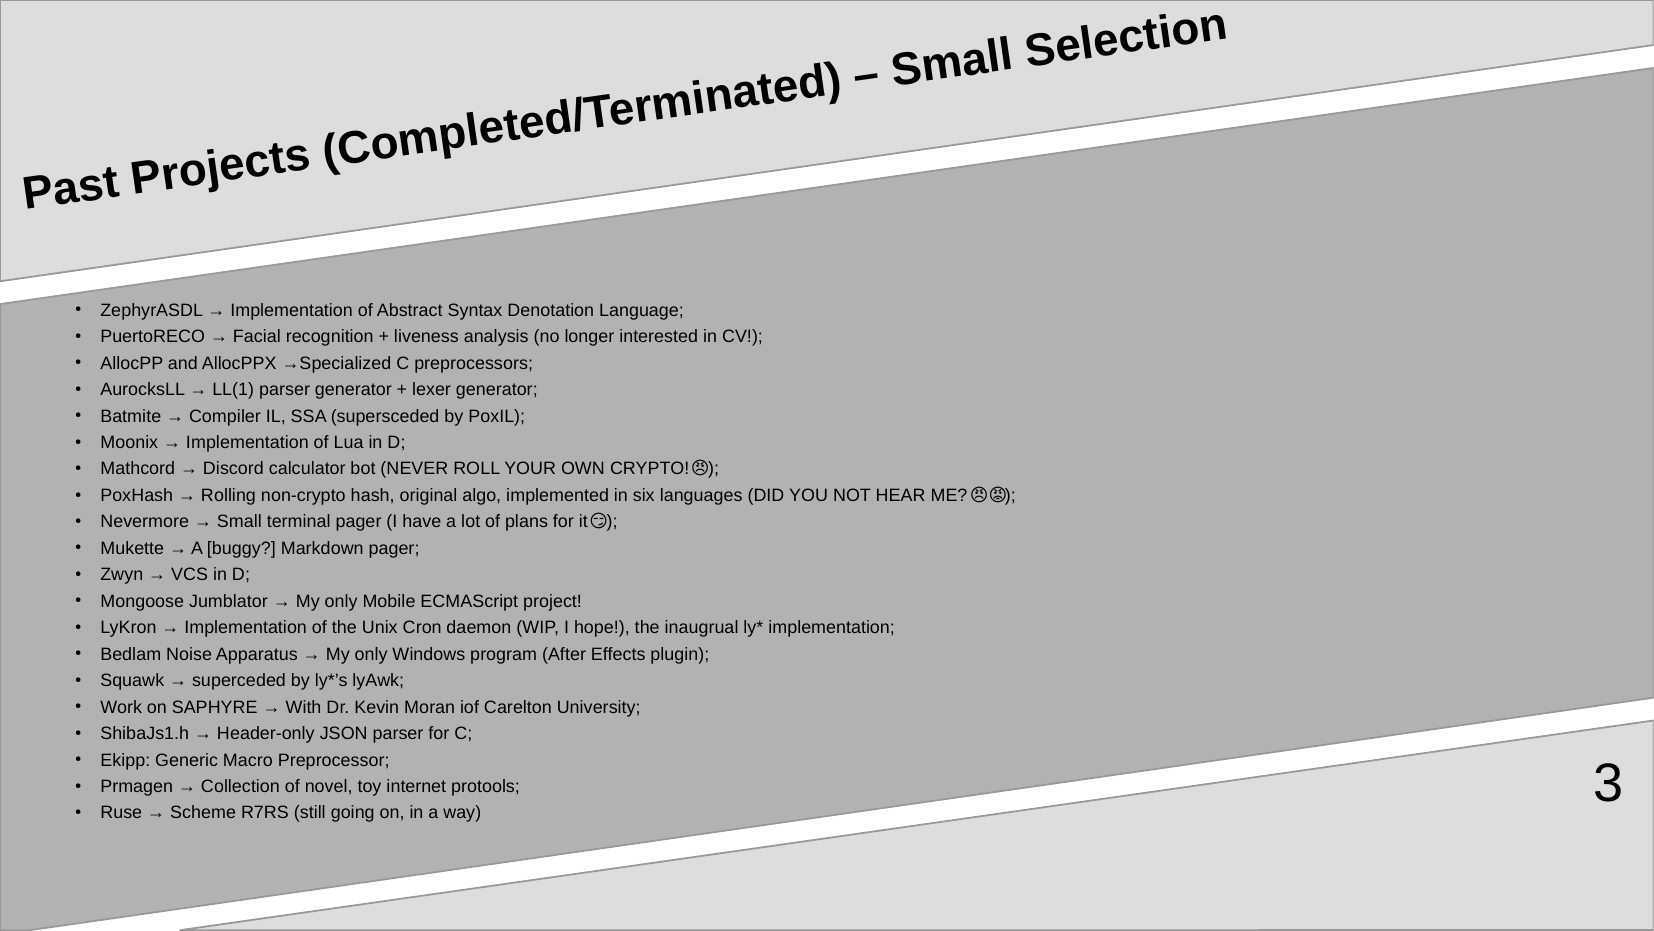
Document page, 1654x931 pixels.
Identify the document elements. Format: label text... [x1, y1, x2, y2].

title Past Projects (Completed/Terminated) – Small Selection [11, 0, 1496, 272]
list ZephyrASDL → Implementation of Abstract Syntax Denotation Language; PuertoRECO → Facial recognition + liveness analysis (no longer interested in CV!); AllocPP and AllocPPX →Specialized C preprocessors; AurocksLL → LL(1) parser generator + lexer generator; Batmite → Compiler IL, SSA (supersceded by PoxIL); Moonix → Implementation of Lua in D; Mathcord → Discord calculator bot (NEVER ROLL YOUR OWN CRYPTO!😠); PoxHash → Rolling non-crypto hash, original algo, implemented in six languages (DID YOU NOT HEAR ME?😠😡); Nevermore → Small terminal pager (I have a lot of plans for it😏); Mukette → A [buggy?] Markdown pager; Zwyn → VCS in D; Mongoose Jumblator → My only Mobile ECMAScript project! LyKron → Implementation of the Unix Cron daemon (WIP, I hope!), the inaugrual ly* implementation; Bedlam Noise Apparatus → My only Windows program (After Effects plugin); Squawk → superceded by ly*’s lyAwk; Work on SAPHYRE → With Dr. Kevin Moran iof Carelton University; ShibaJs1.h → Header-only JSON parser for C; Ekipp: Generic Macro Preprocessor; Prmagen → Collection of novel, toy internet protools; Ruse → Scheme R7RS (still going on, in a way) [75, 300, 1531, 840]
